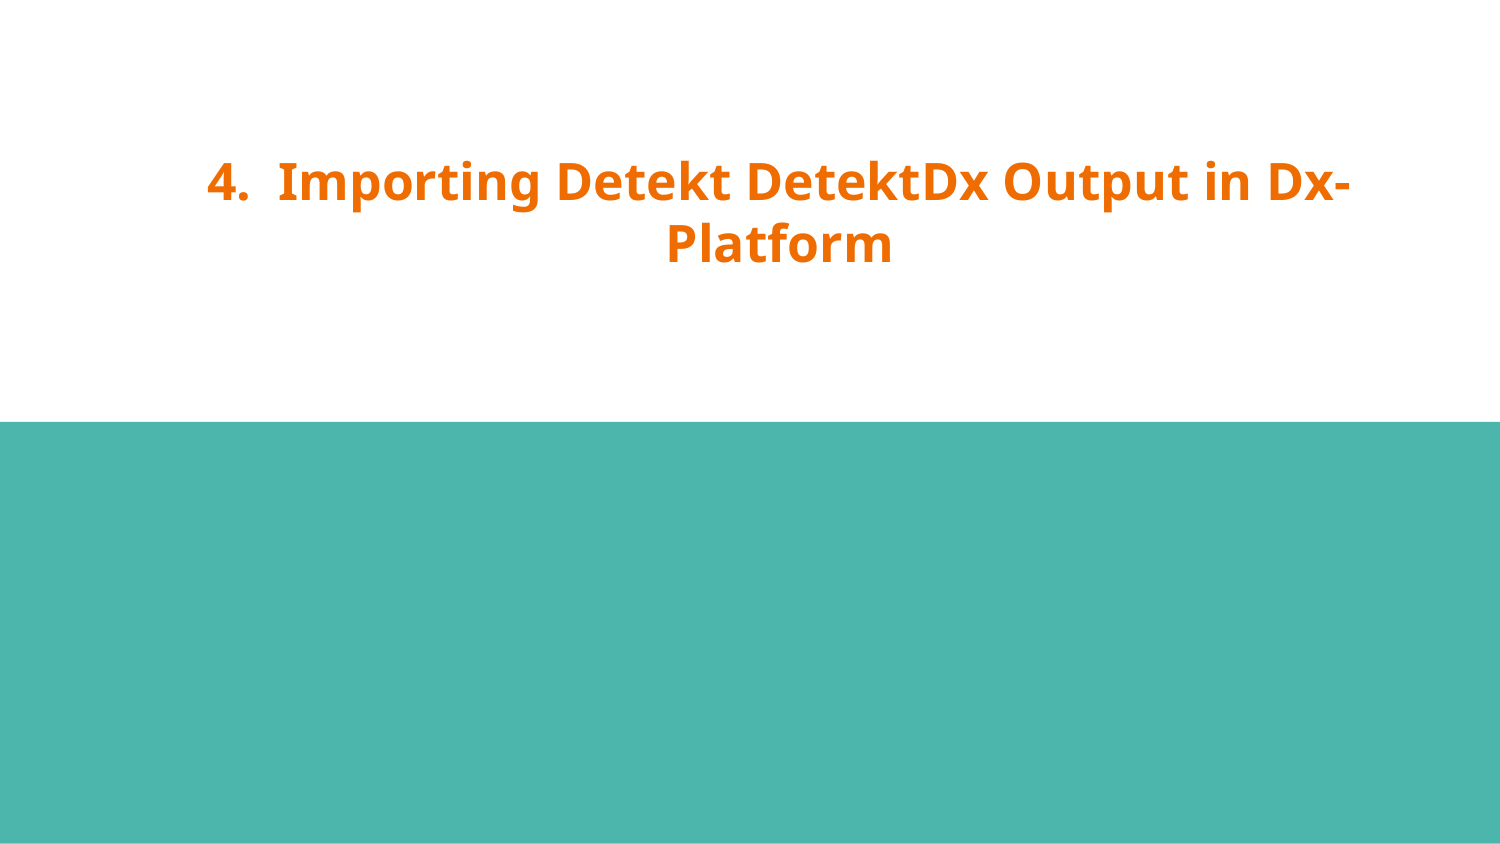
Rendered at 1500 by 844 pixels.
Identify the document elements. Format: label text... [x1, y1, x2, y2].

title 4. Importing Detekt DetektDx Output in Dx-Platform [51, 133, 1458, 289]
